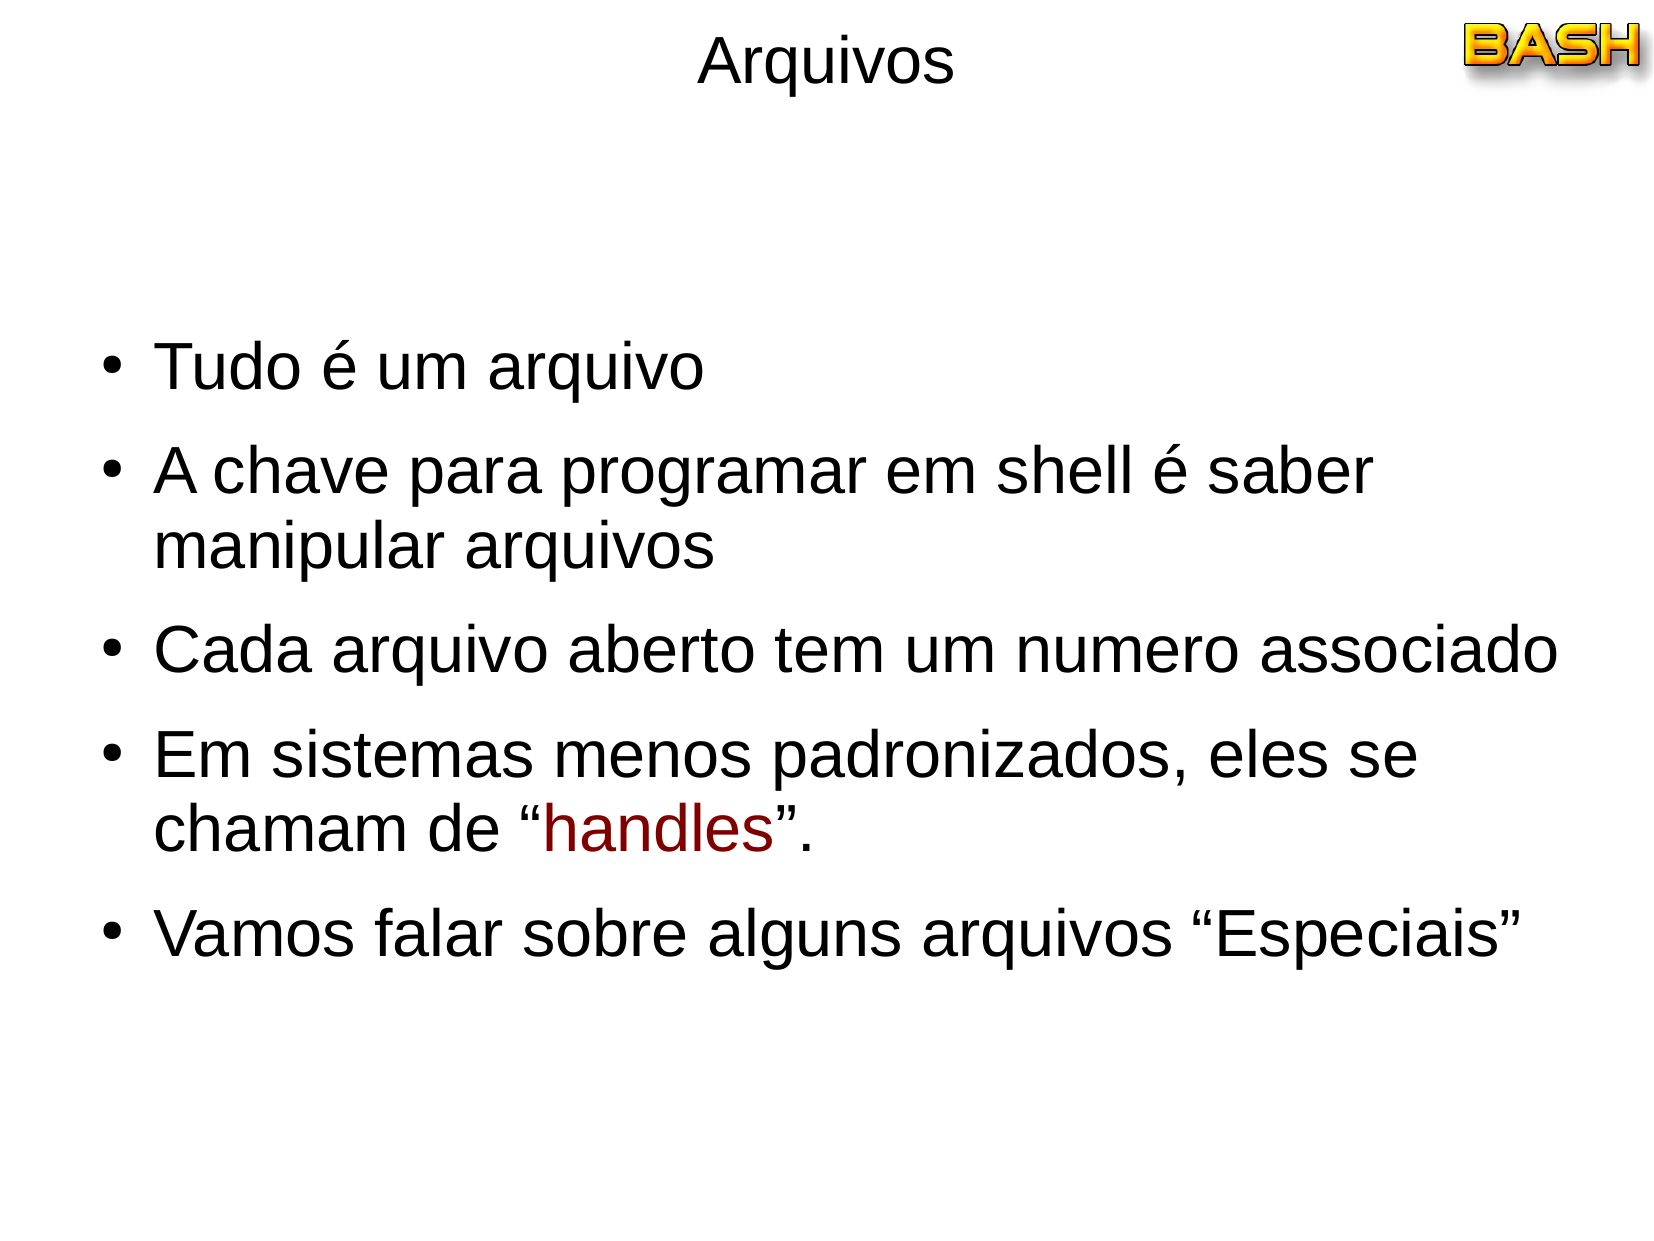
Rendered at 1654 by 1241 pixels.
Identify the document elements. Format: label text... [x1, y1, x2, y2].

picture [1450, 0, 1654, 96]
title Arquivos [82, 22, 1571, 98]
list Tudo é um arquivo A chave para programar em shell é saber manipular arquivos Cada arquivo aberto tem um numero associado Em sistemas menos padronizados, eles se chamam de “handles”. Vamos falar sobre alguns arquivos “Especiais” [82, 328, 1571, 971]
